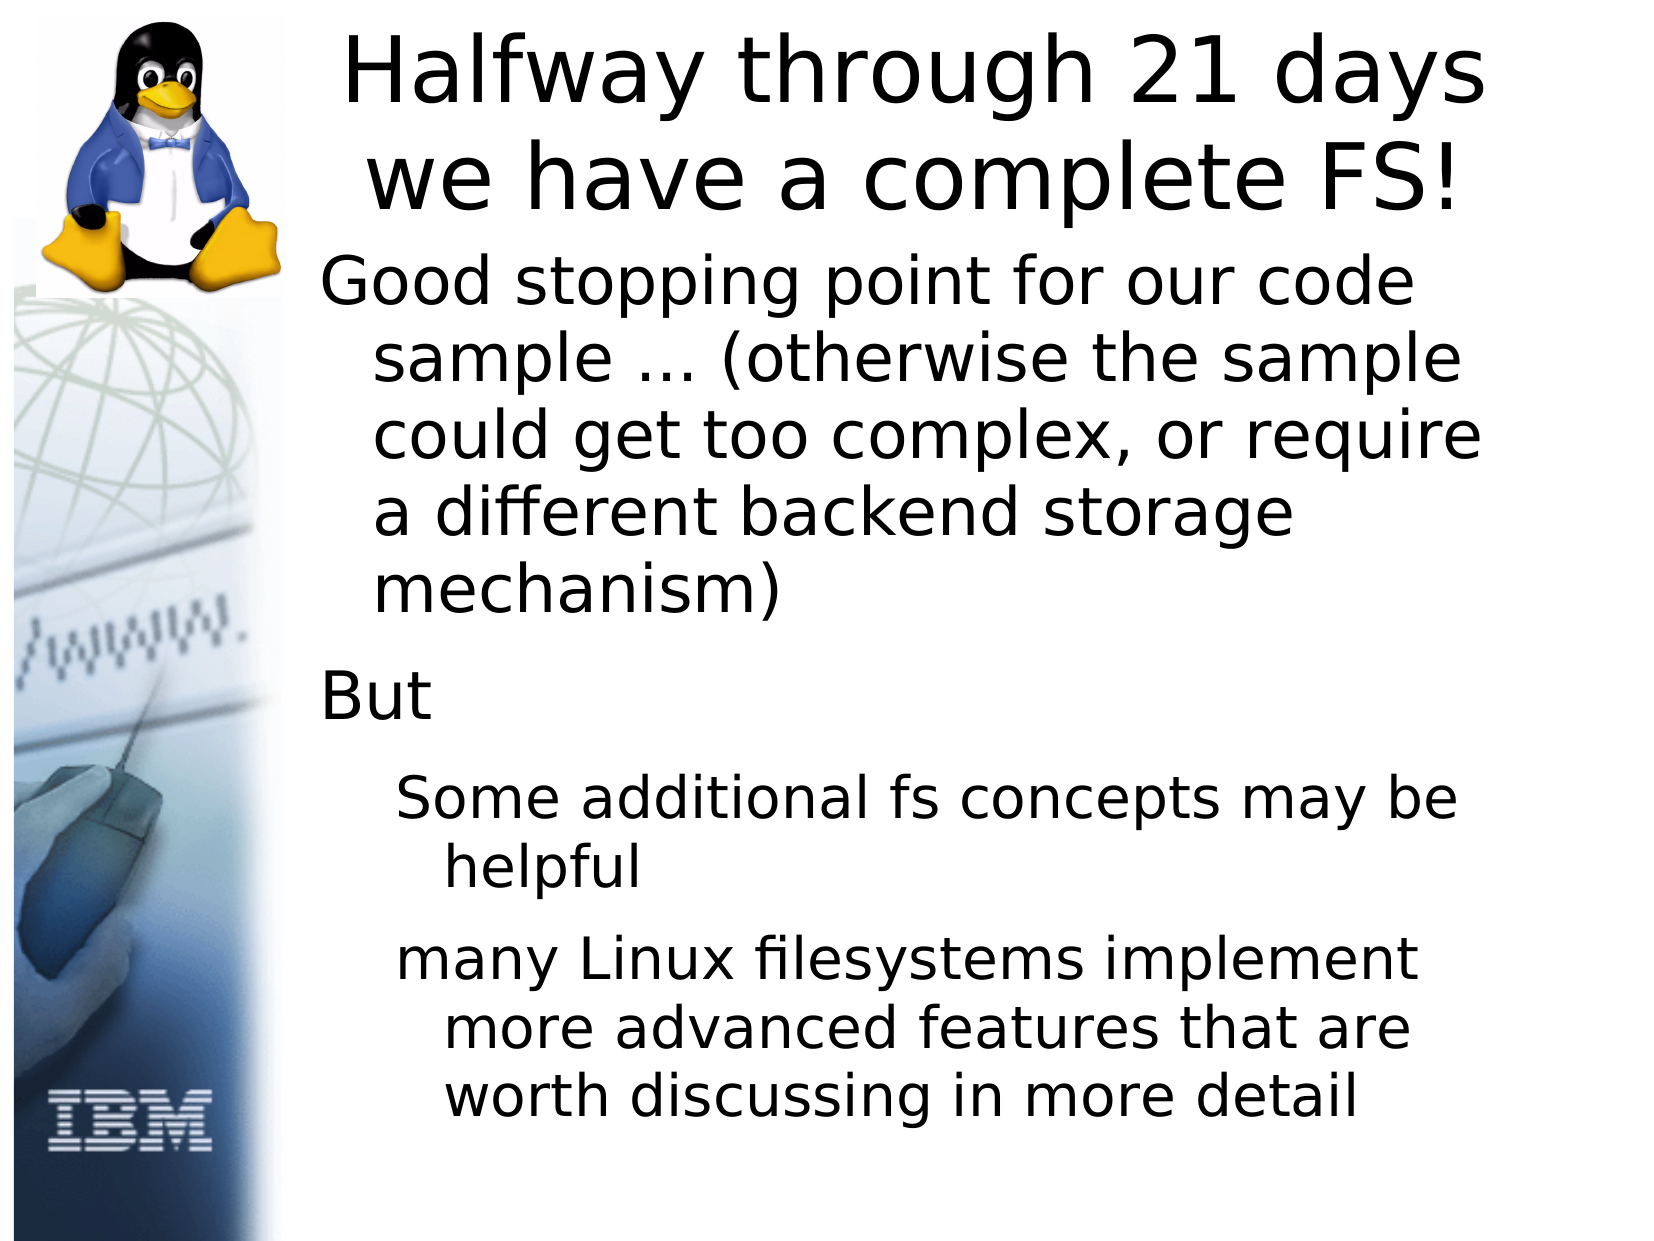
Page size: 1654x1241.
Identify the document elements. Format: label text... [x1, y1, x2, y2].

title Halfway through 21 days we have a complete FS! [301, 17, 1528, 231]
list Good stopping point for our code sample ... (otherwise the sample could get too complex, or require a different backend storage mechanism) But Some additional fs concepts may be helpful many Linux filesystems implement more advanced features that are worth discussing in more detail [301, 243, 1520, 1182]
